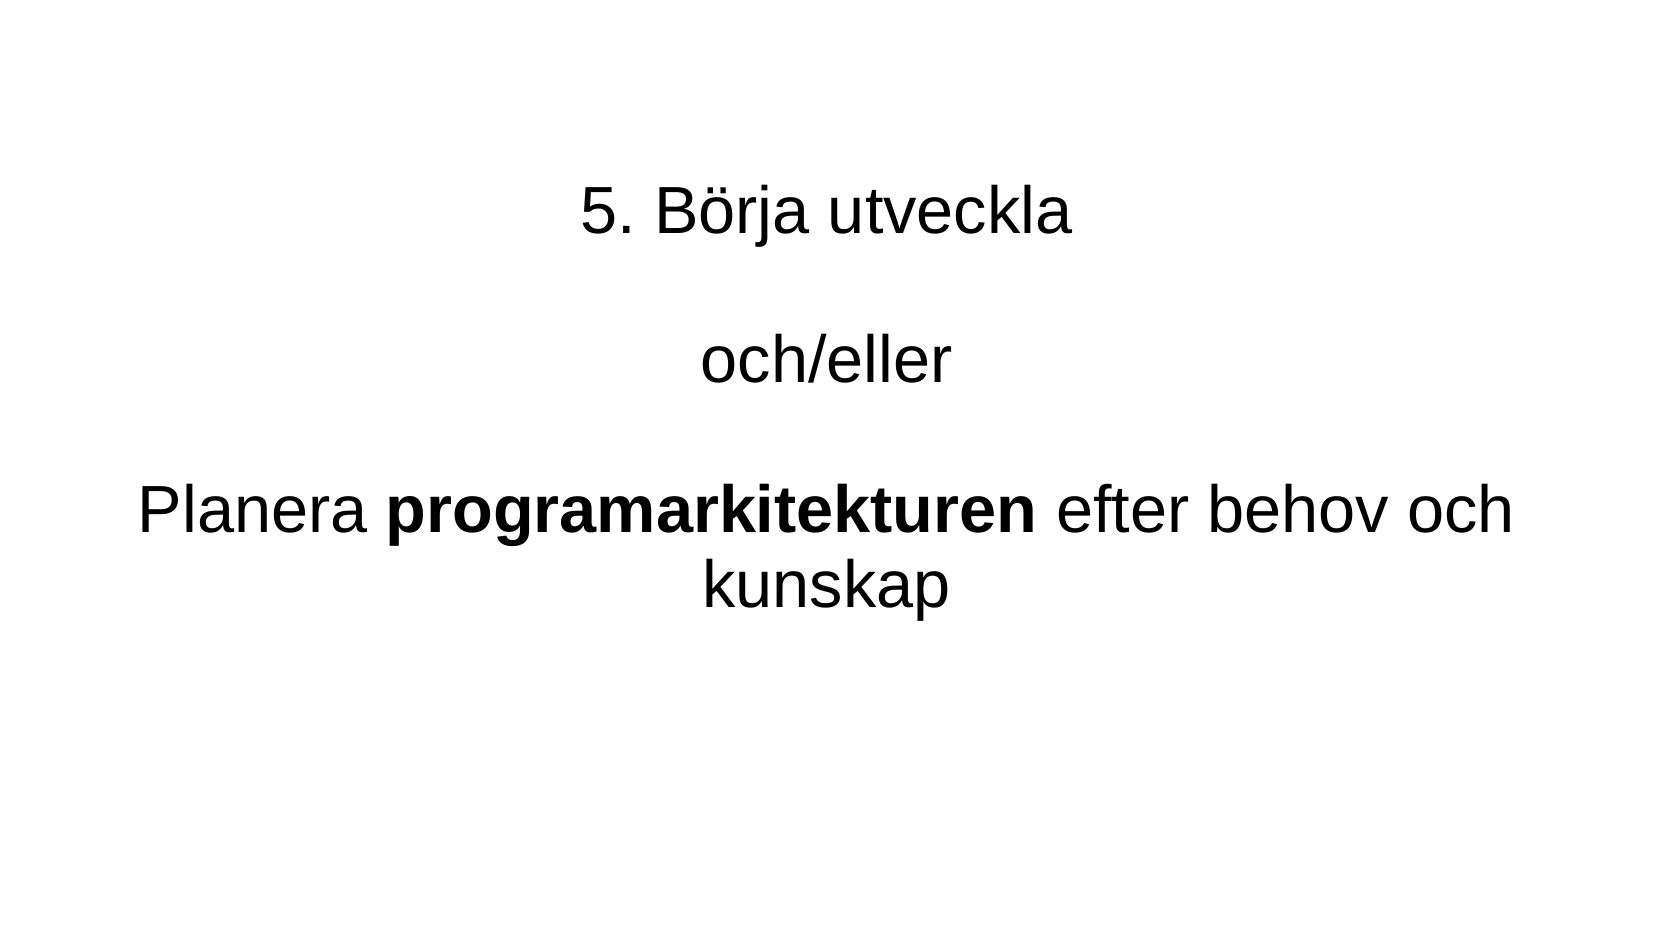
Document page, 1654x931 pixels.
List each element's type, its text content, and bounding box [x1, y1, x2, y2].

subtitle 5. Börja utveckla och/eller Planera programarkitekturen efter behov och kunskap [82, 37, 1571, 757]
